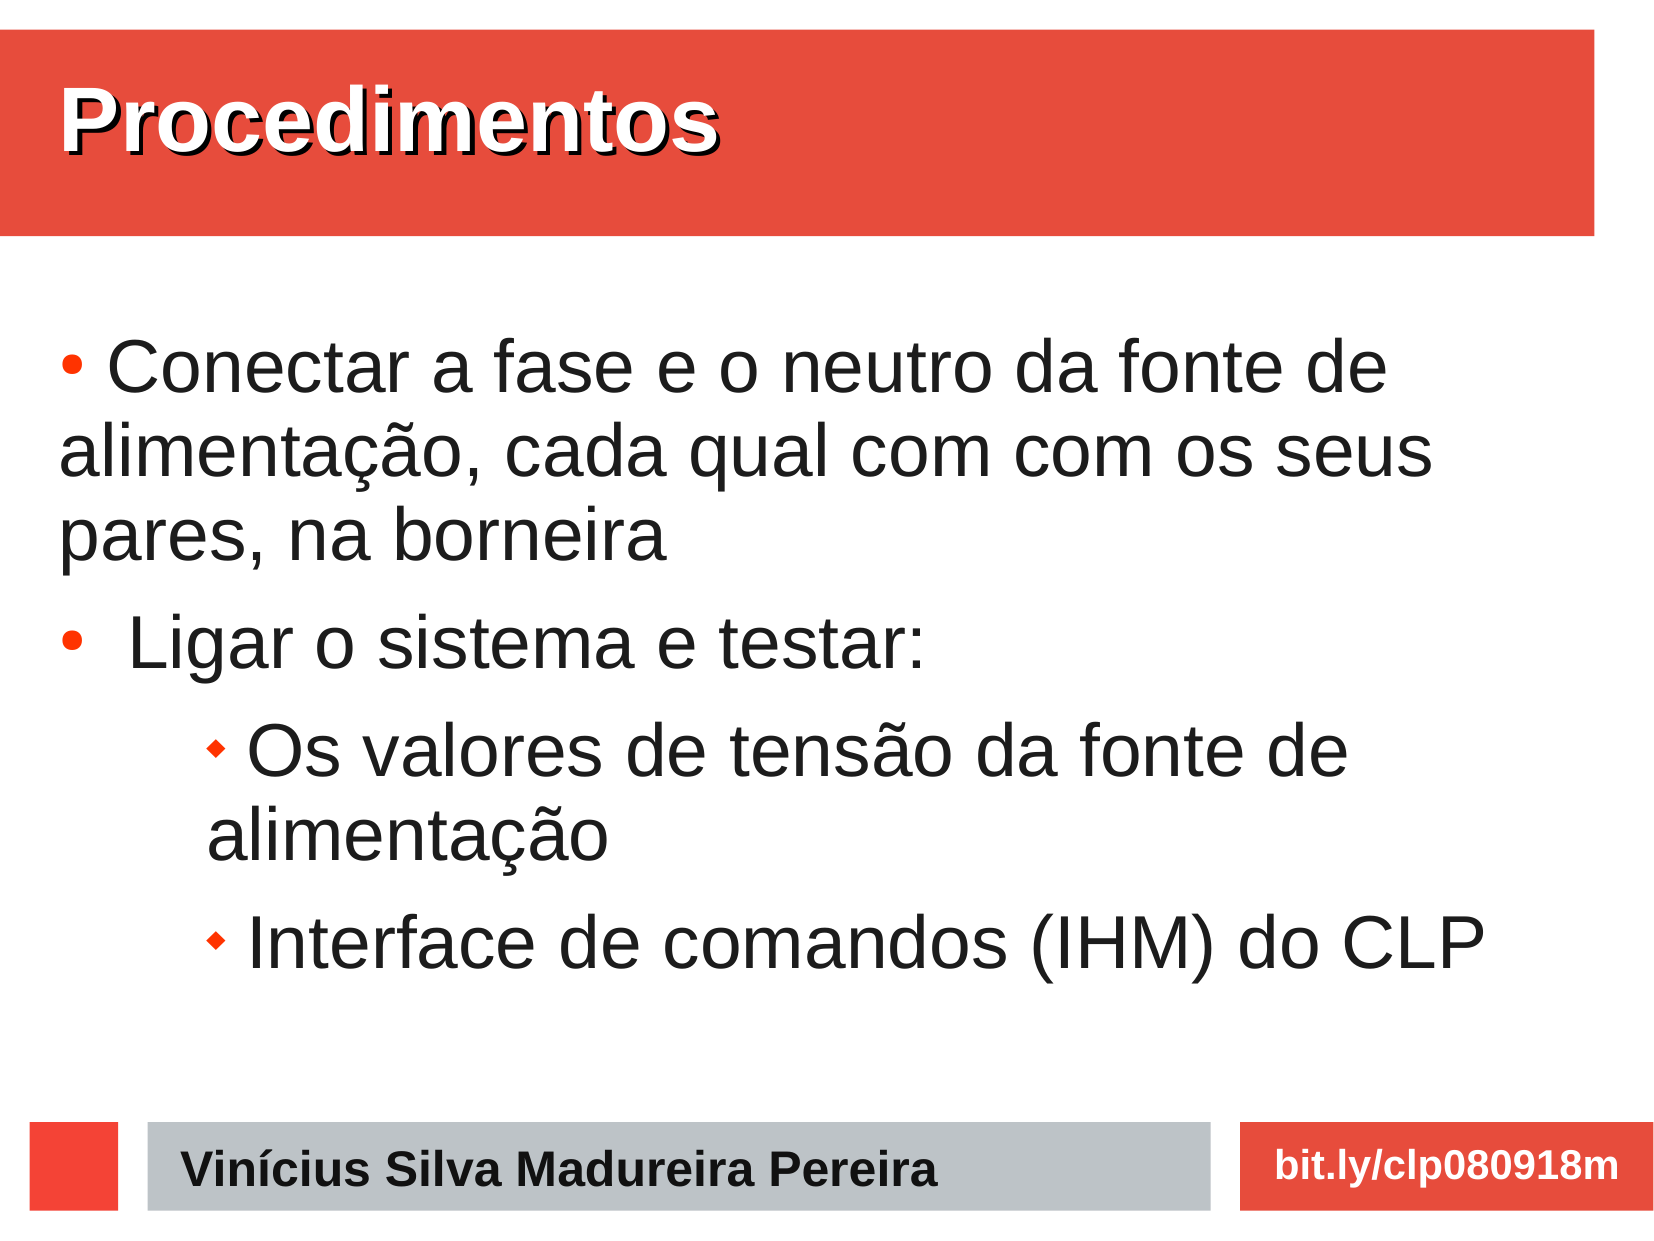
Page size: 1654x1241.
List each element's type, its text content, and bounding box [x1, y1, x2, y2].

text_box bit.ly/clp080918m [1228, 1133, 1654, 1205]
list Conectar a fase e o neutro da fonte de alimentação, cada qual com com os seus pares, na borneira Ligar o sistema e testar: Os valores de tensão da fonte de alimentação Interface de comandos (IHM) do CLP [59, 324, 1565, 1093]
title Procedimentos [59, 23, 1595, 172]
text_box Vinícius Silva Madureira Pereira [165, 1133, 1170, 1205]
